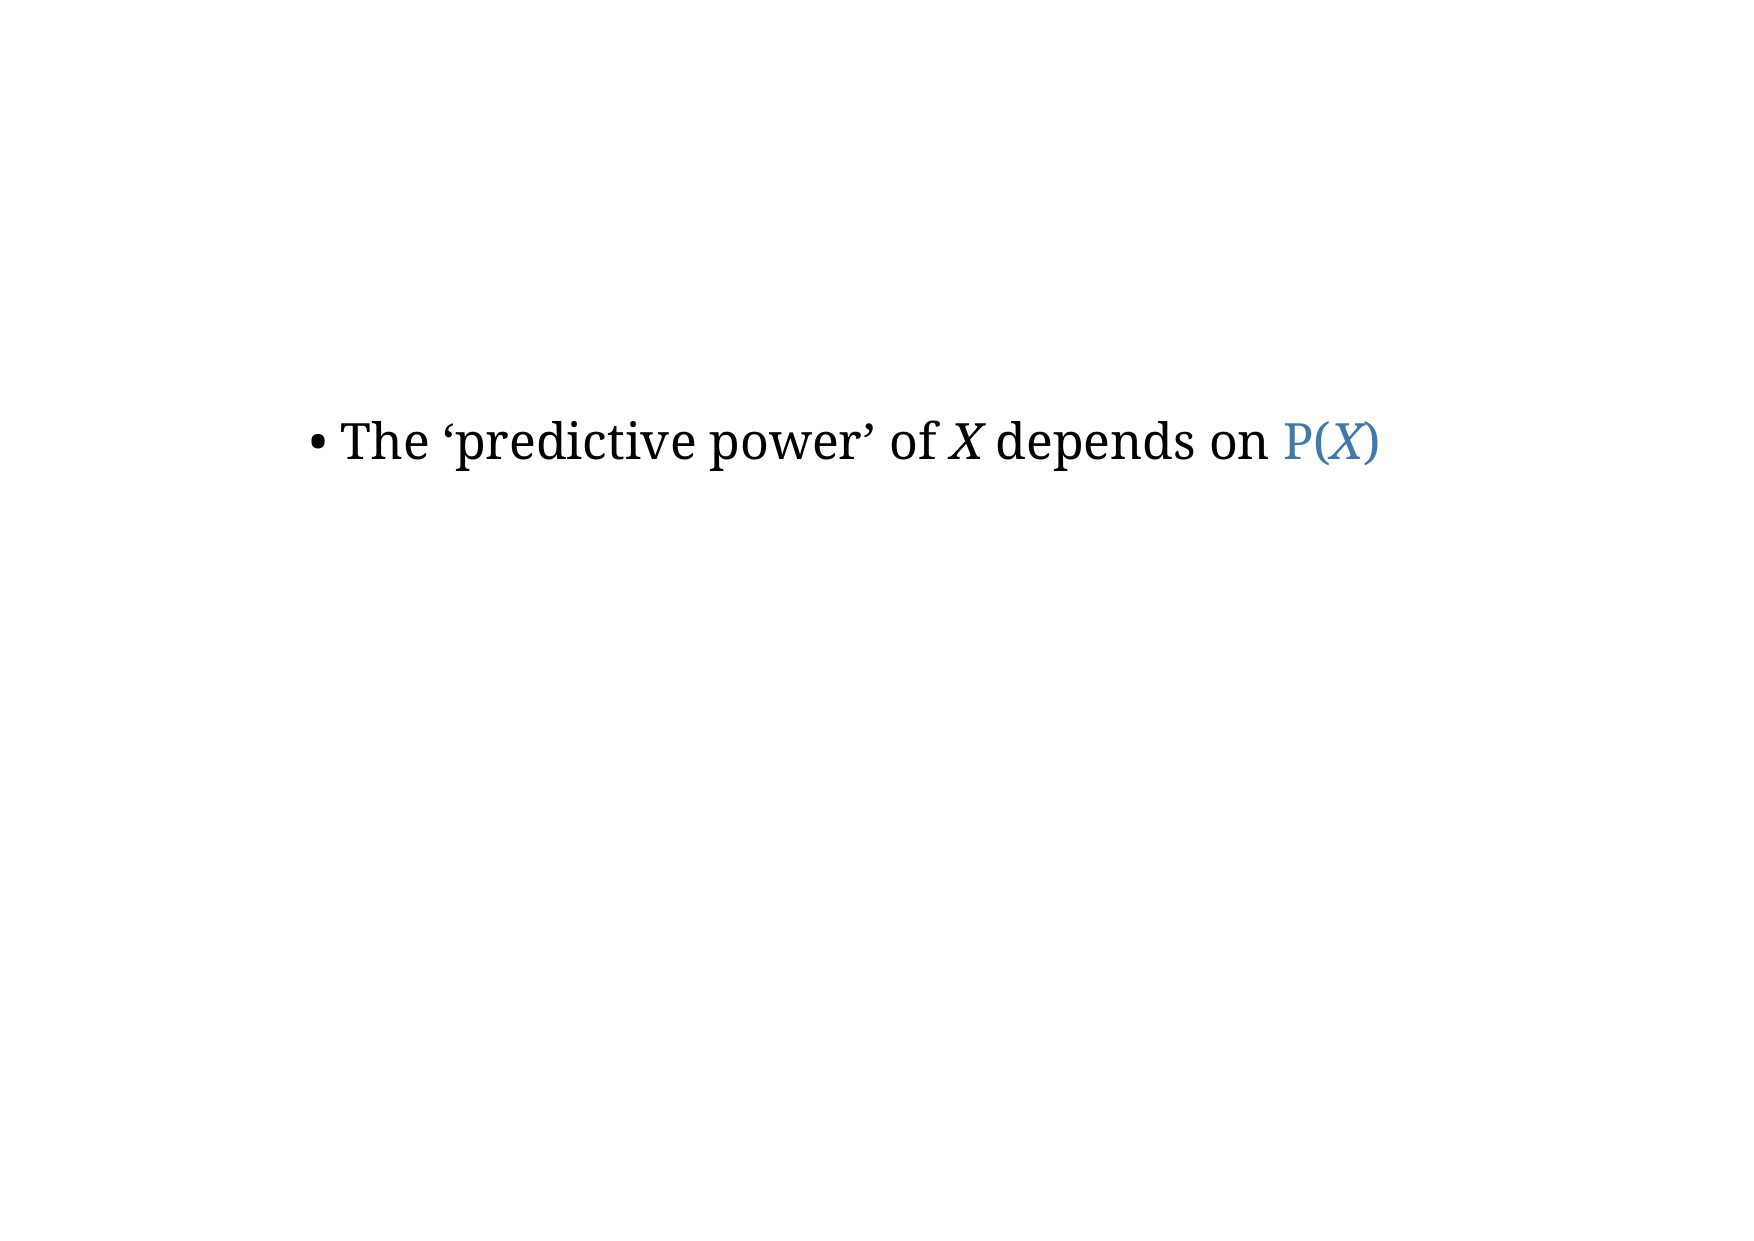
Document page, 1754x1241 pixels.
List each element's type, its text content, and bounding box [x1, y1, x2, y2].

text_box • The ‘predictive power’ of X depends on P(X) [294, 398, 1356, 465]
